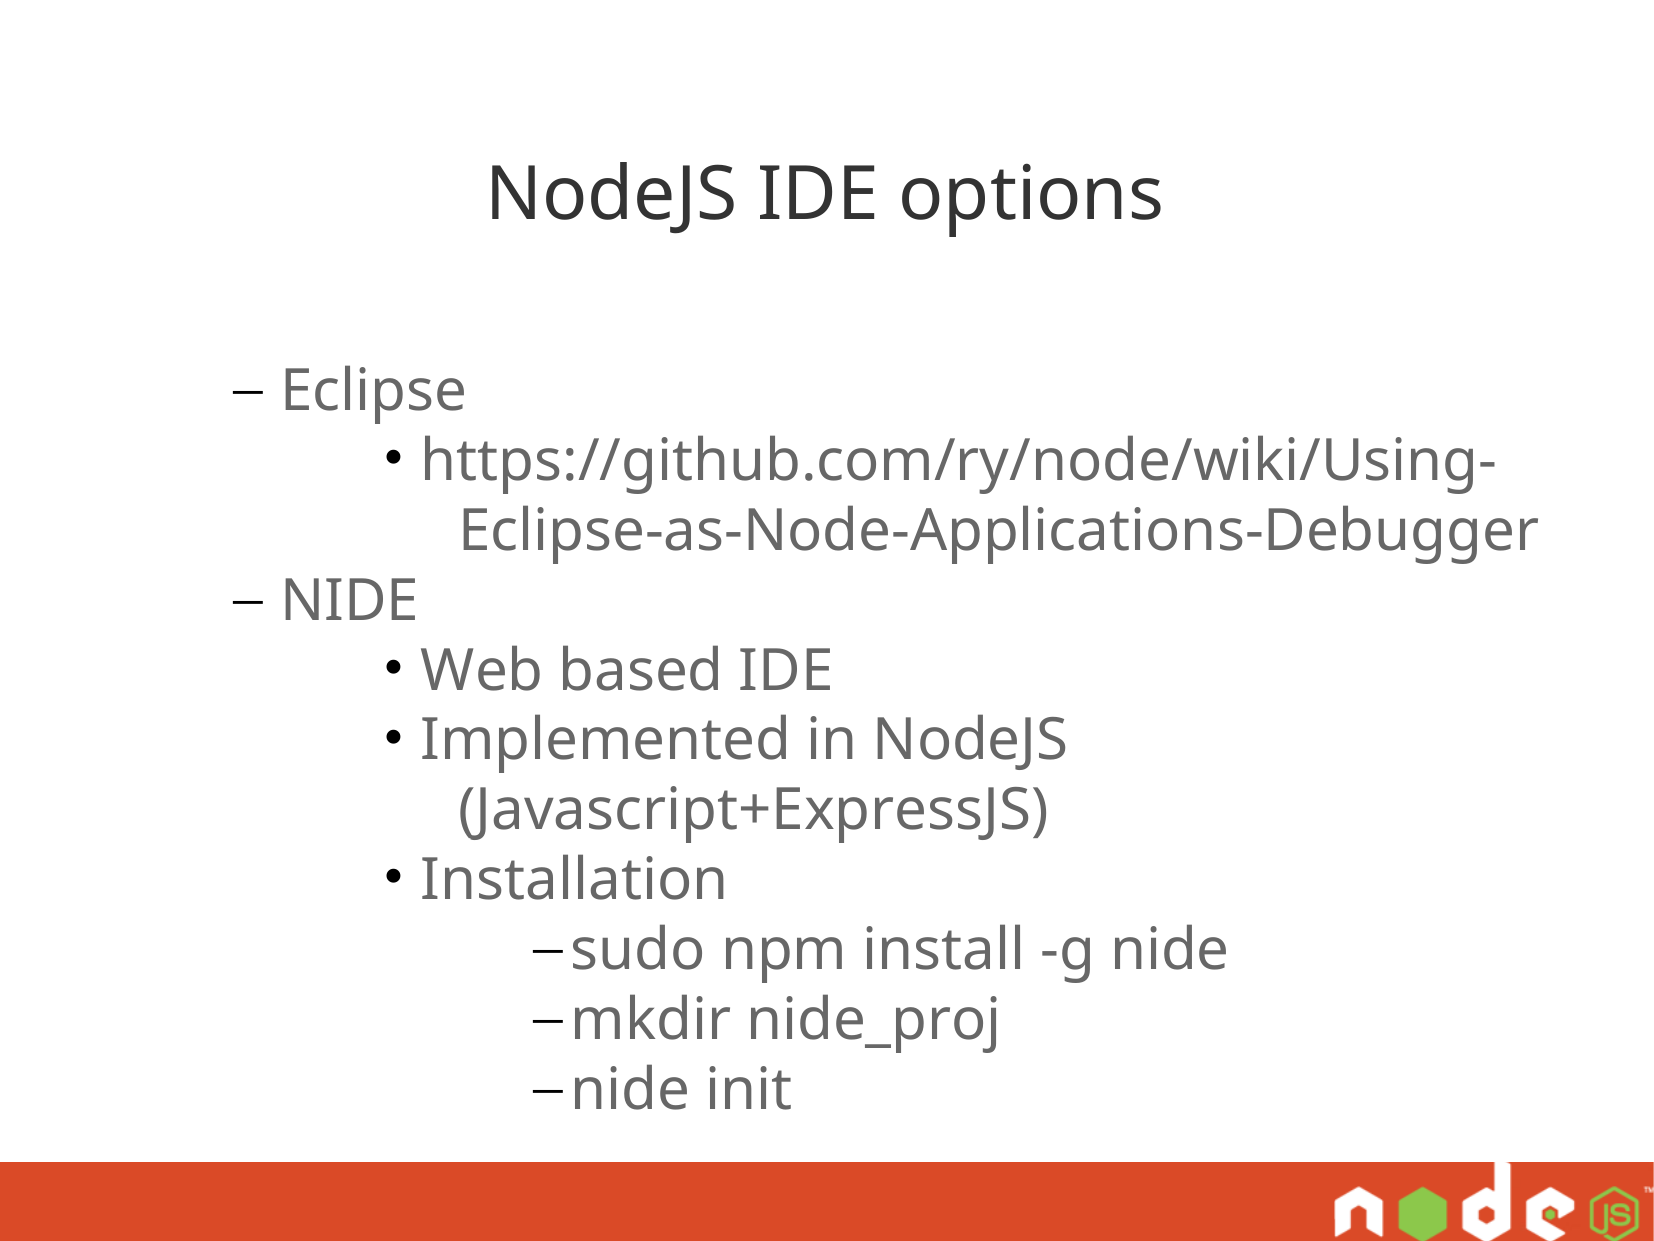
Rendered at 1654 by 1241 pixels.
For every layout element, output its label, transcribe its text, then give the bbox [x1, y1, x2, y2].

list Eclipse https://github.com/ry/node/wiki/Using-Eclipse-as-Node-Applications-Debugger NIDE Web based IDE Implemented in NodeJS (Javascript+ExpressJS) Installation sudo npm install -g nide mkdir nide_proj nide init [75, 343, 1587, 1163]
picture [0, 1156, 1654, 1241]
title NodeJS IDE options [112, 52, 1538, 338]
